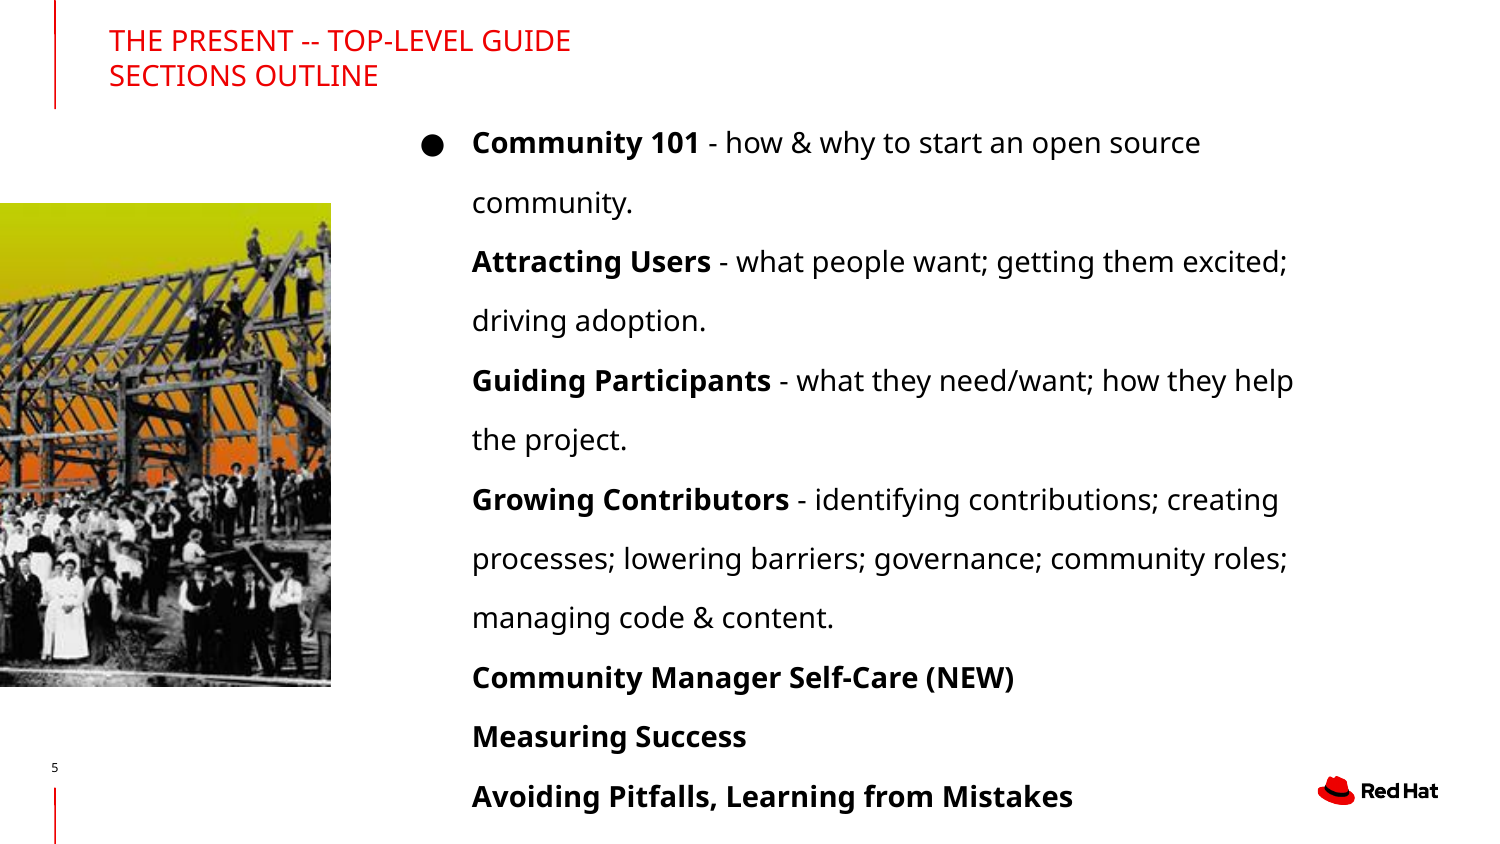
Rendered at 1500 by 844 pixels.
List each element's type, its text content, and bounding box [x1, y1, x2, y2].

slide_number <number> [10, 759, 101, 777]
title Community 101 - how & why to start an open source community. Attracting Users - what people want; getting them excited; driving adoption. Guiding Participants - what they need/want; how they help the project. Growing Contributors - identifying contributions; creating processes; lowering barriers; governance; community roles; managing code & content. Community Manager Self-Care (NEW) Measuring Success Avoiding Pitfalls, Learning from Mistakes [396, 203, 1328, 688]
subtitle THE PRESENT -- TOP-LEVEL GUIDE SECTIONS OUTLINE [55, 6, 689, 108]
picture [1317, 776, 1438, 805]
picture [0, 203, 331, 688]
